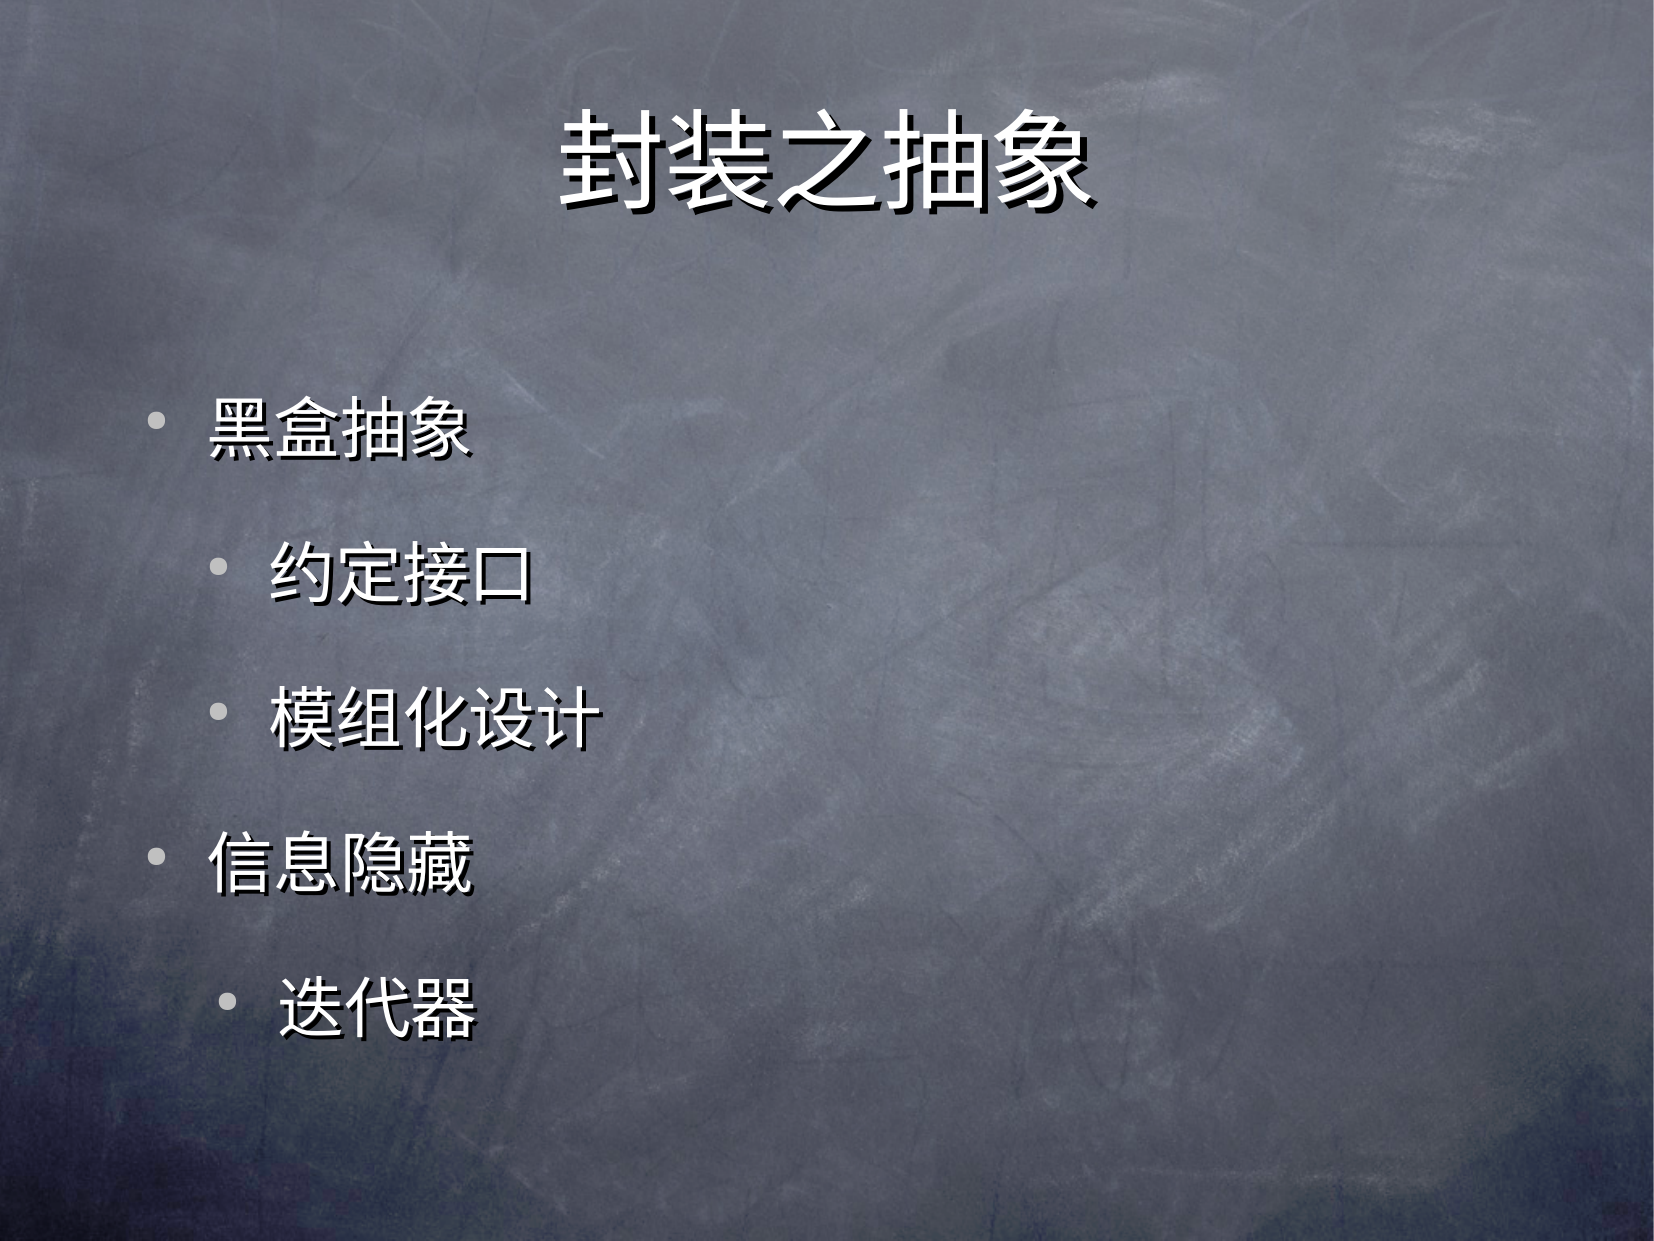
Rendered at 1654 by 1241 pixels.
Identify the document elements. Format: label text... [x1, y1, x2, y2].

text_box 黑盒抽象 约定接口 模组化设计 信息隐藏 迭代器 [129, 318, 1524, 952]
title 封装之抽象 [82, 49, 1571, 257]
picture [0, 0, 1654, 1241]
